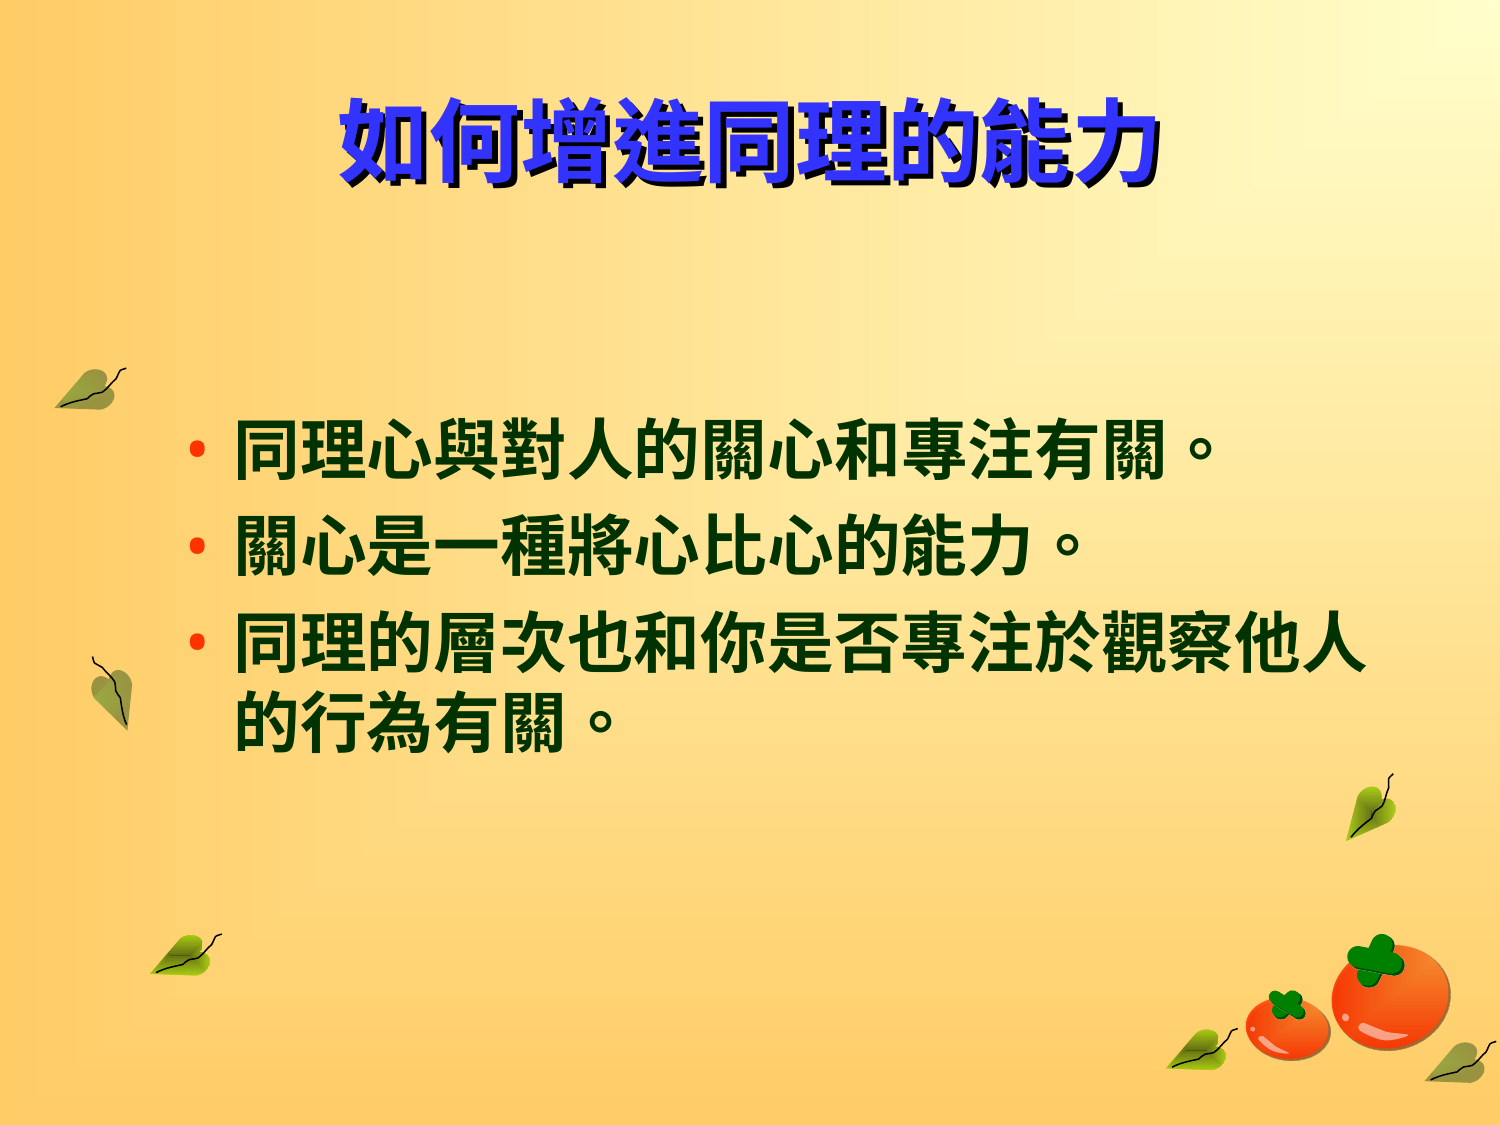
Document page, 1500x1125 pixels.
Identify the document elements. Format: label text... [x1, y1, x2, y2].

list 同理心與對人的關心和專注有關。 關心是一種將心比心的能力。 同理的層次也和你是否專注於觀察他人的行為有關。 [162, 399, 1426, 838]
picture [0, 0, 1500, 1125]
title 如何增進同理的能力 [75, 45, 1426, 233]
